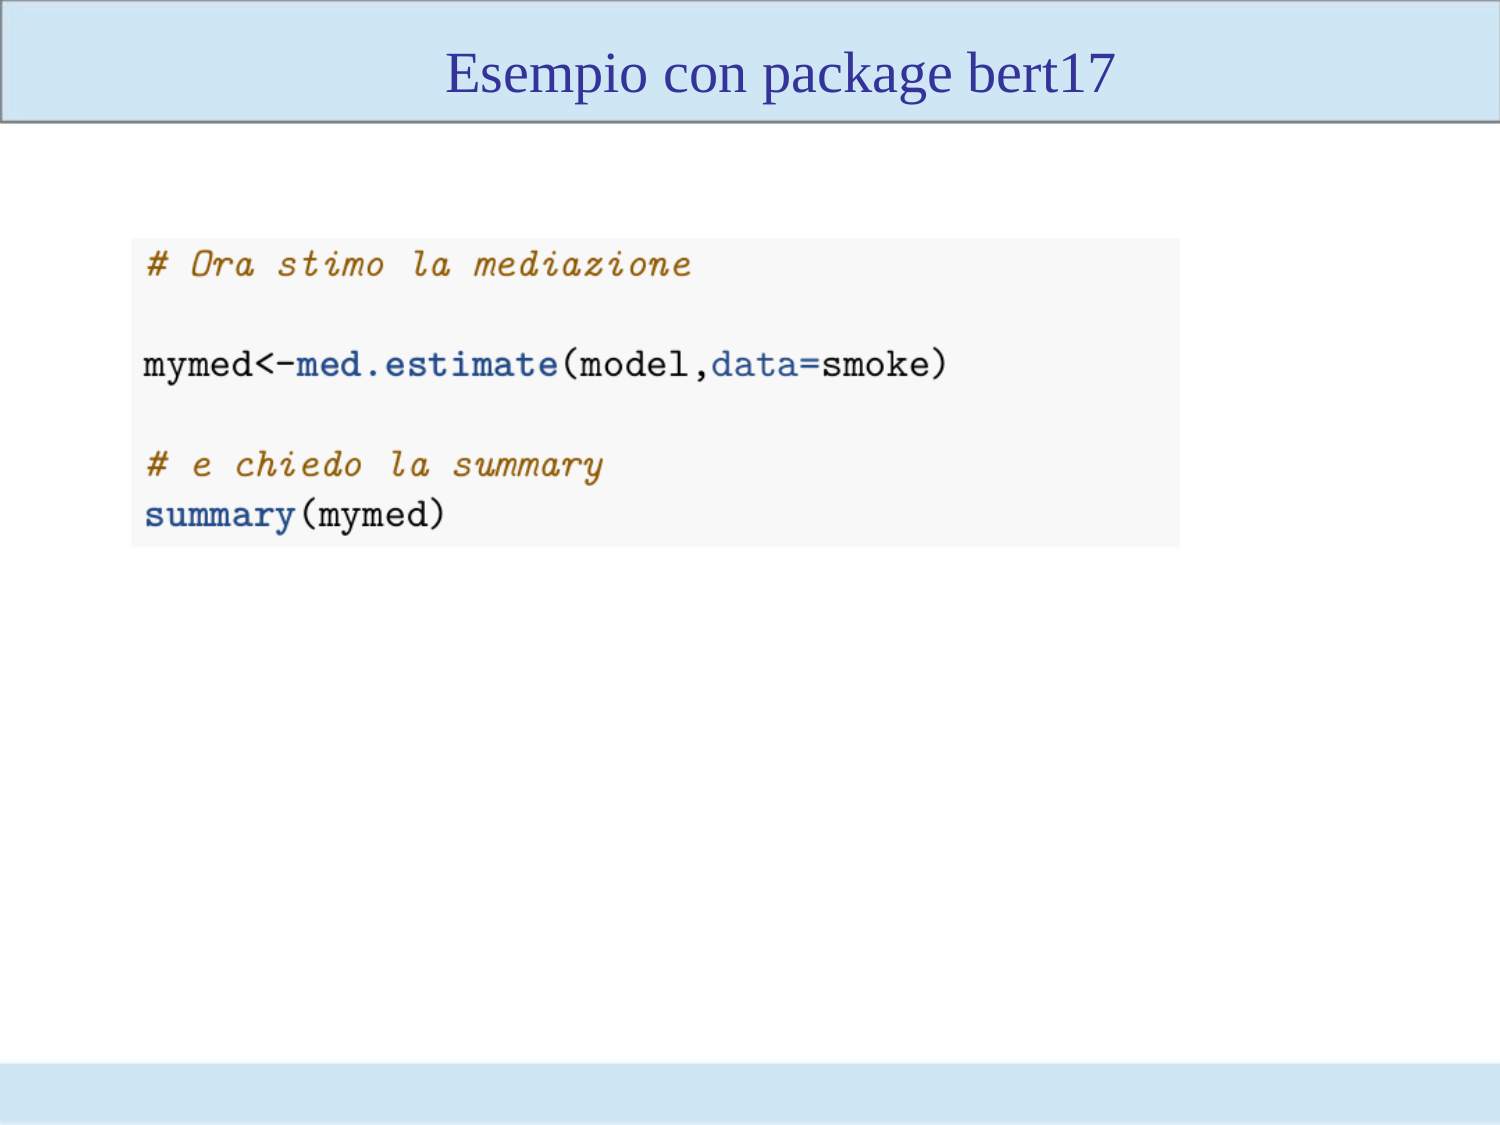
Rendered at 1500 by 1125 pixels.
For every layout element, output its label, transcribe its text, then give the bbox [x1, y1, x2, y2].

picture [0, 0, 1500, 1125]
title Esempio con package bert17 [249, 21, 1313, 117]
